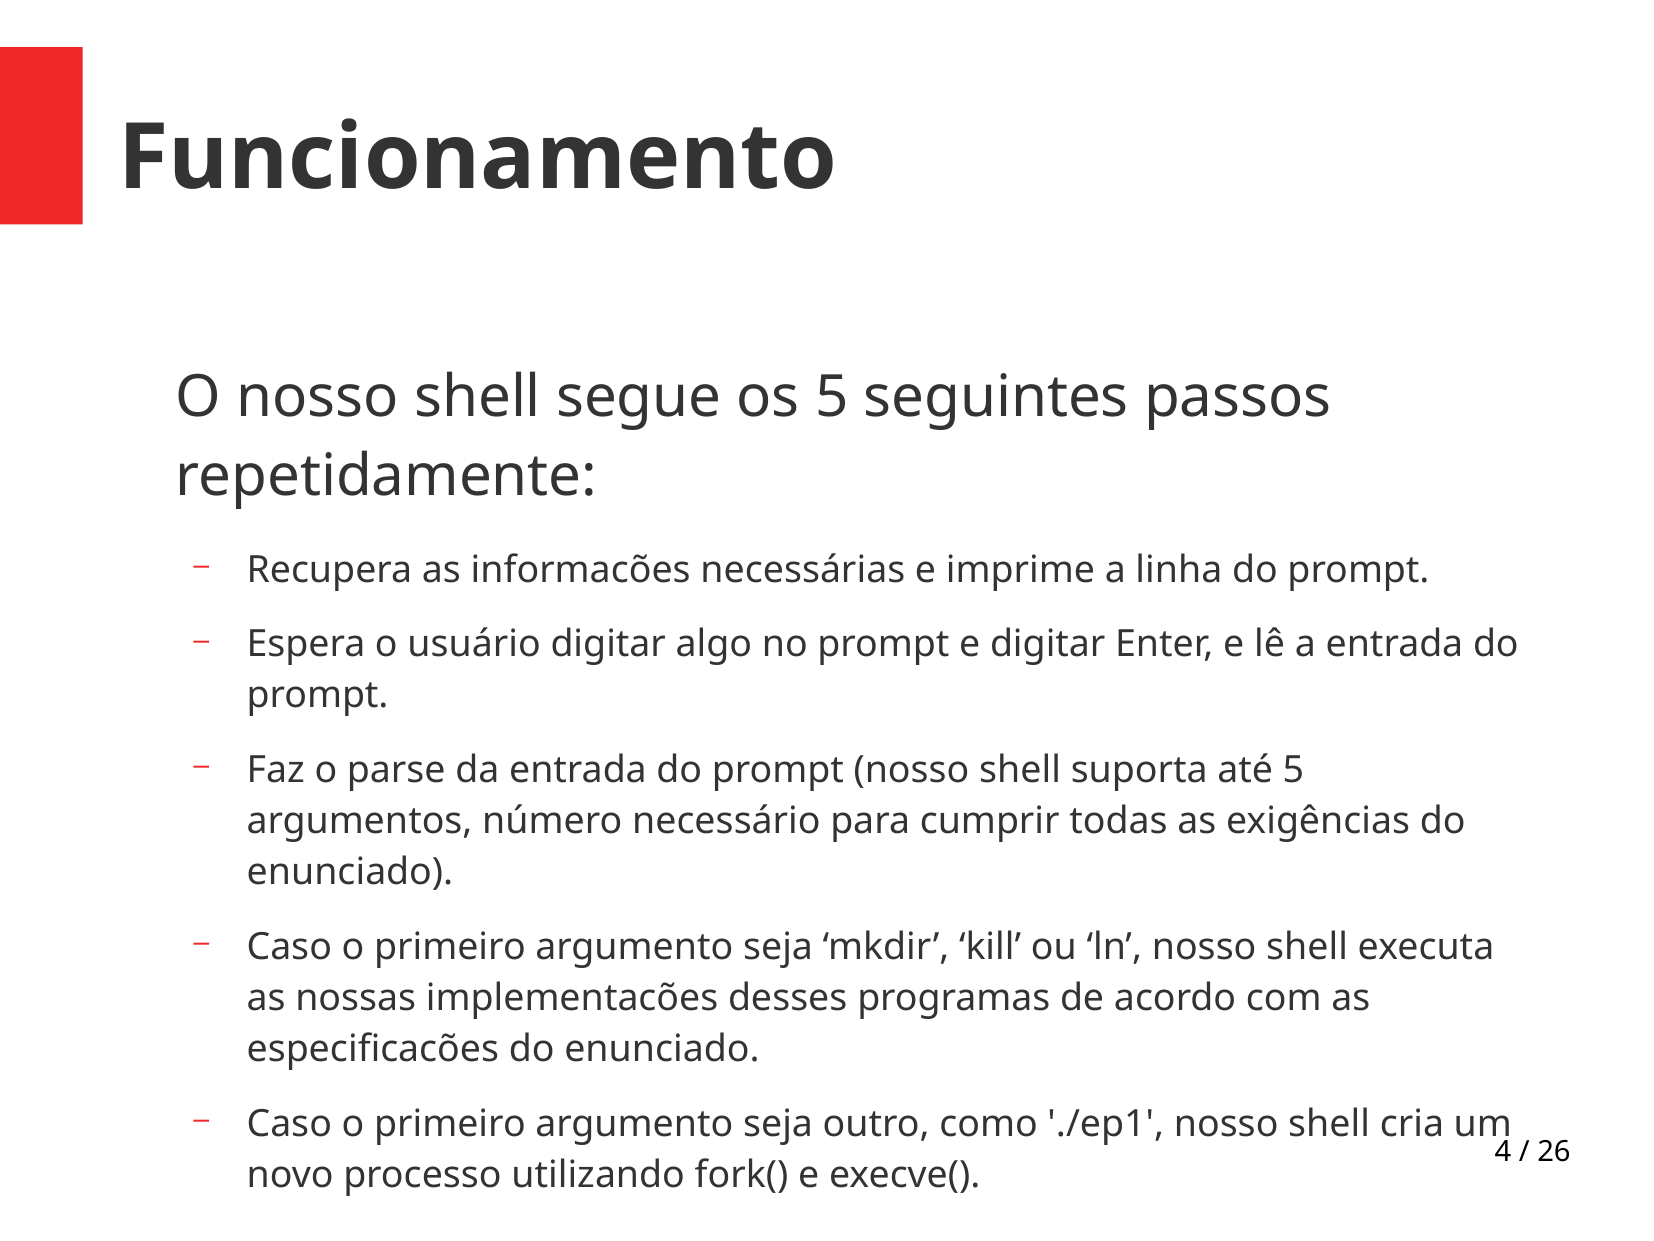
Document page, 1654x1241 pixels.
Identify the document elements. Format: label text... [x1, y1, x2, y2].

list O nosso shell segue os 5 seguintes passos repetidamente: Recupera as informacões necessárias e imprime a linha do prompt. Espera o usuário digitar algo no prompt e digitar Enter, e lê a entrada do prompt. Faz o parse da entrada do prompt (nosso shell suporta até 5 argumentos, número necessário para cumprir todas as exigências do enunciado). Caso o primeiro argumento seja ‘mkdir’, ‘kill’ ou ‘ln’, nosso shell executa as nossas implementacões desses programas de acordo com as especificacões do enunciado. Caso o primeiro argumento seja outro, como './ep1', nosso shell cria um novo processo utilizando fork() e execve(). [105, 354, 1523, 1074]
title Funcionamento [118, 49, 1571, 257]
